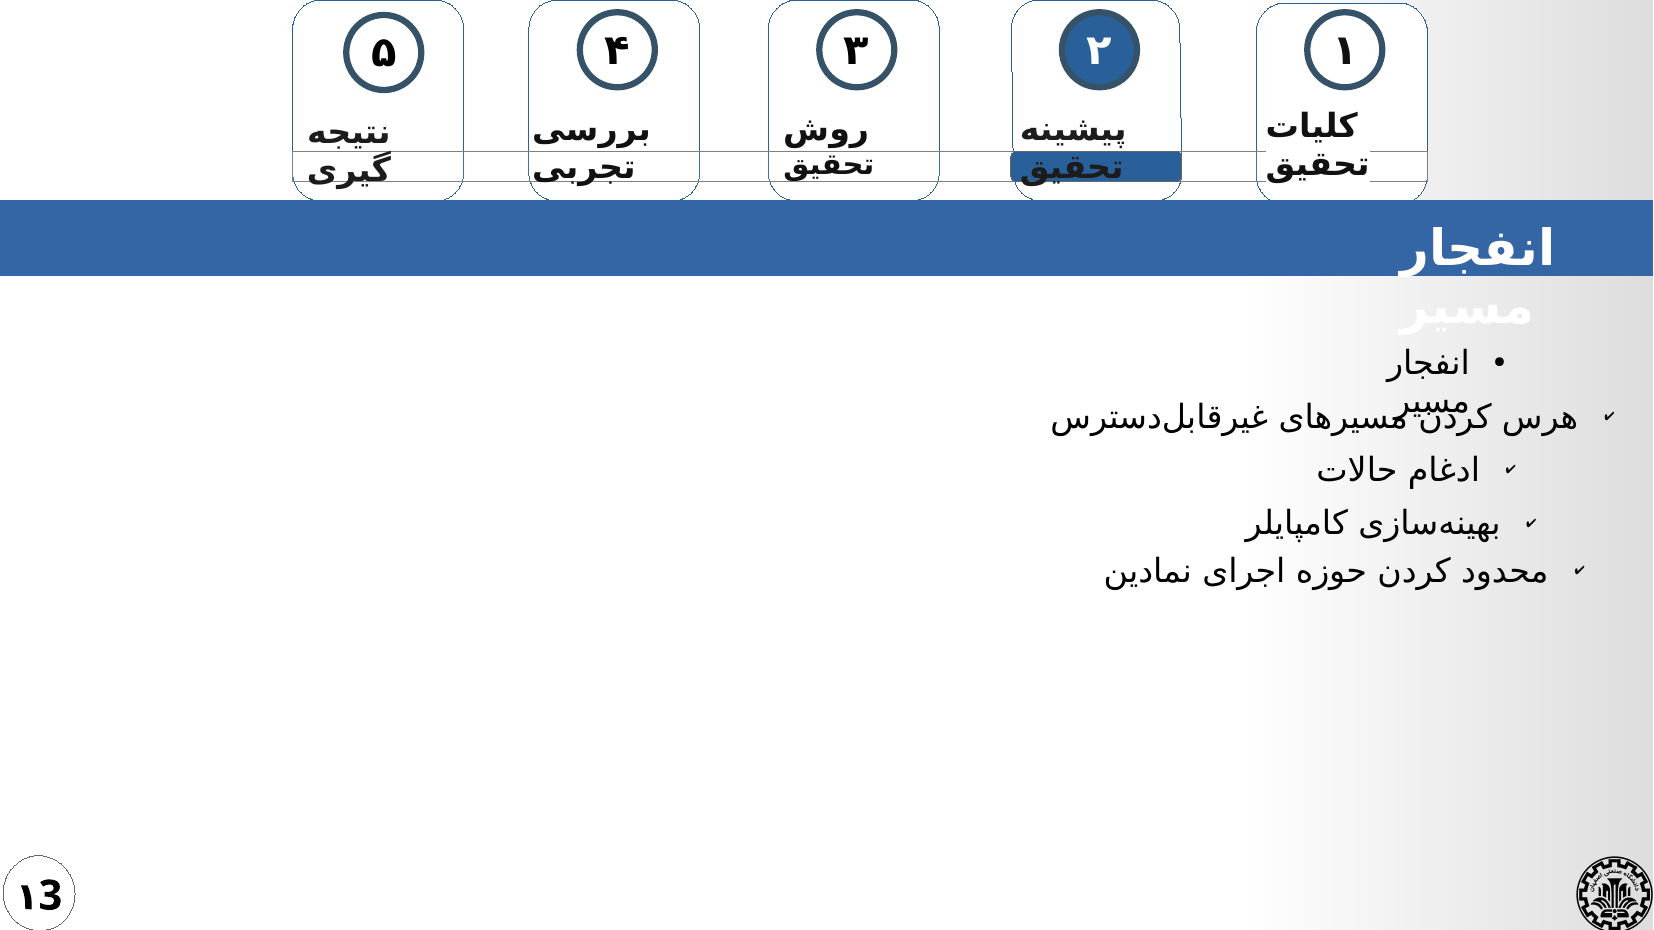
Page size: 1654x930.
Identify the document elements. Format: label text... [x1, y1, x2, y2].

text_box انفجار مسیر [1385, 211, 1653, 277]
text_box روش تحقیق [768, 101, 964, 151]
text_box ۴ [579, 12, 655, 88]
picture [1575, 855, 1653, 930]
text_box [1011, 0, 1181, 101]
text_box پیشینه تحقیق [1005, 101, 1195, 151]
text_box ۵ [346, 14, 422, 91]
text_box ۳ [819, 12, 895, 88]
text_box بررسی تجربی [517, 101, 713, 151]
text_box کلیات تحقیق [1250, 99, 1446, 148]
text_box هرس کردن مسیرهای غیرقابل‌دسترس [1035, 390, 1488, 439]
text_box ۱3 [3, 855, 76, 930]
text_box [768, 0, 940, 101]
text_box ادغام حالات [1301, 443, 1488, 492]
text_box [292, 0, 464, 104]
text_box [528, 0, 700, 101]
text_box انفجار مسیر [1361, 336, 1568, 418]
text_box ۱ [1307, 12, 1383, 88]
text_box [0, 148, 1653, 341]
text_box [1256, 3, 1428, 99]
text_box محدود کردن حوزه اجرای نمادین [1089, 544, 1491, 593]
text_box بهینه‌سازی کامپایلر [1230, 496, 1491, 544]
text_box نتیجه گیری [292, 104, 488, 154]
text_box ۲ [1061, 12, 1137, 88]
